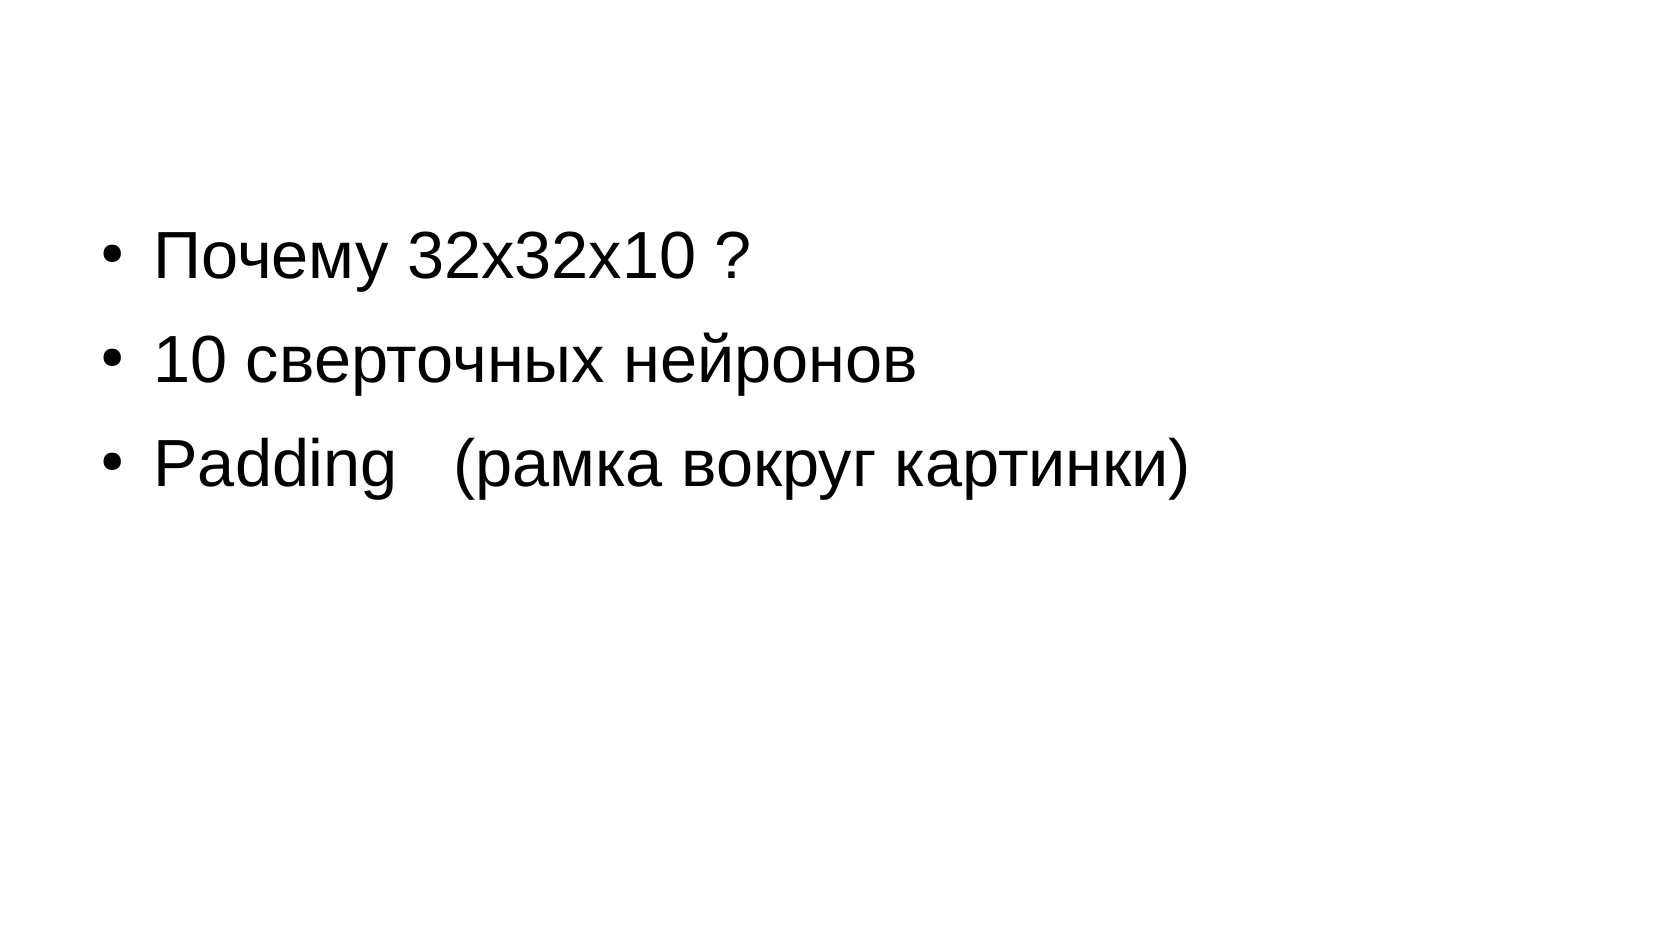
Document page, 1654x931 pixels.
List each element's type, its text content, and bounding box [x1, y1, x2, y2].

list Почему 32x32x10 ? 10 сверточных нейронов Padding (рамка вокруг картинки) [82, 217, 1571, 758]
